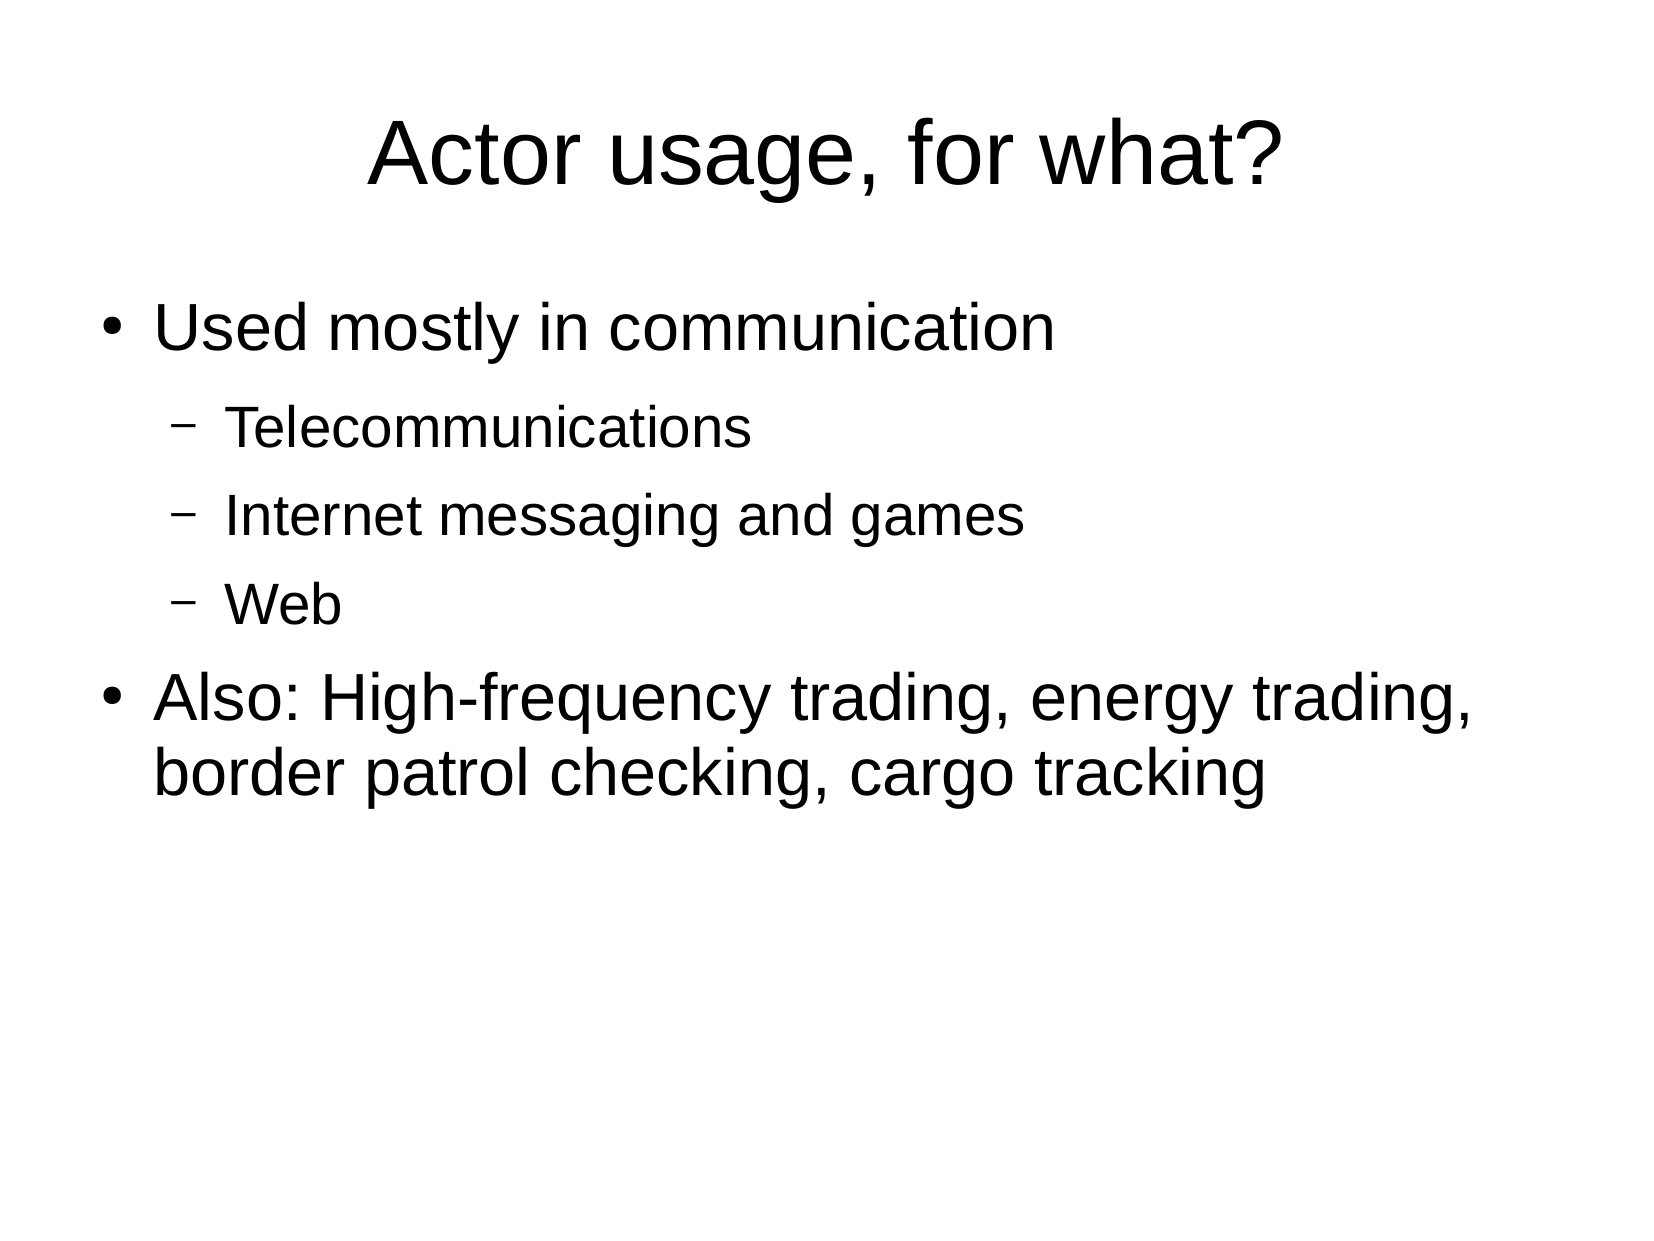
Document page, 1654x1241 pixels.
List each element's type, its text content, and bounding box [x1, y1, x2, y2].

list Used mostly in communication Telecommunications Internet messaging and games Web Also: High-frequency trading, energy trading, border patrol checking, cargo tracking [82, 290, 1571, 1010]
title Actor usage, for what? [82, 49, 1571, 257]
